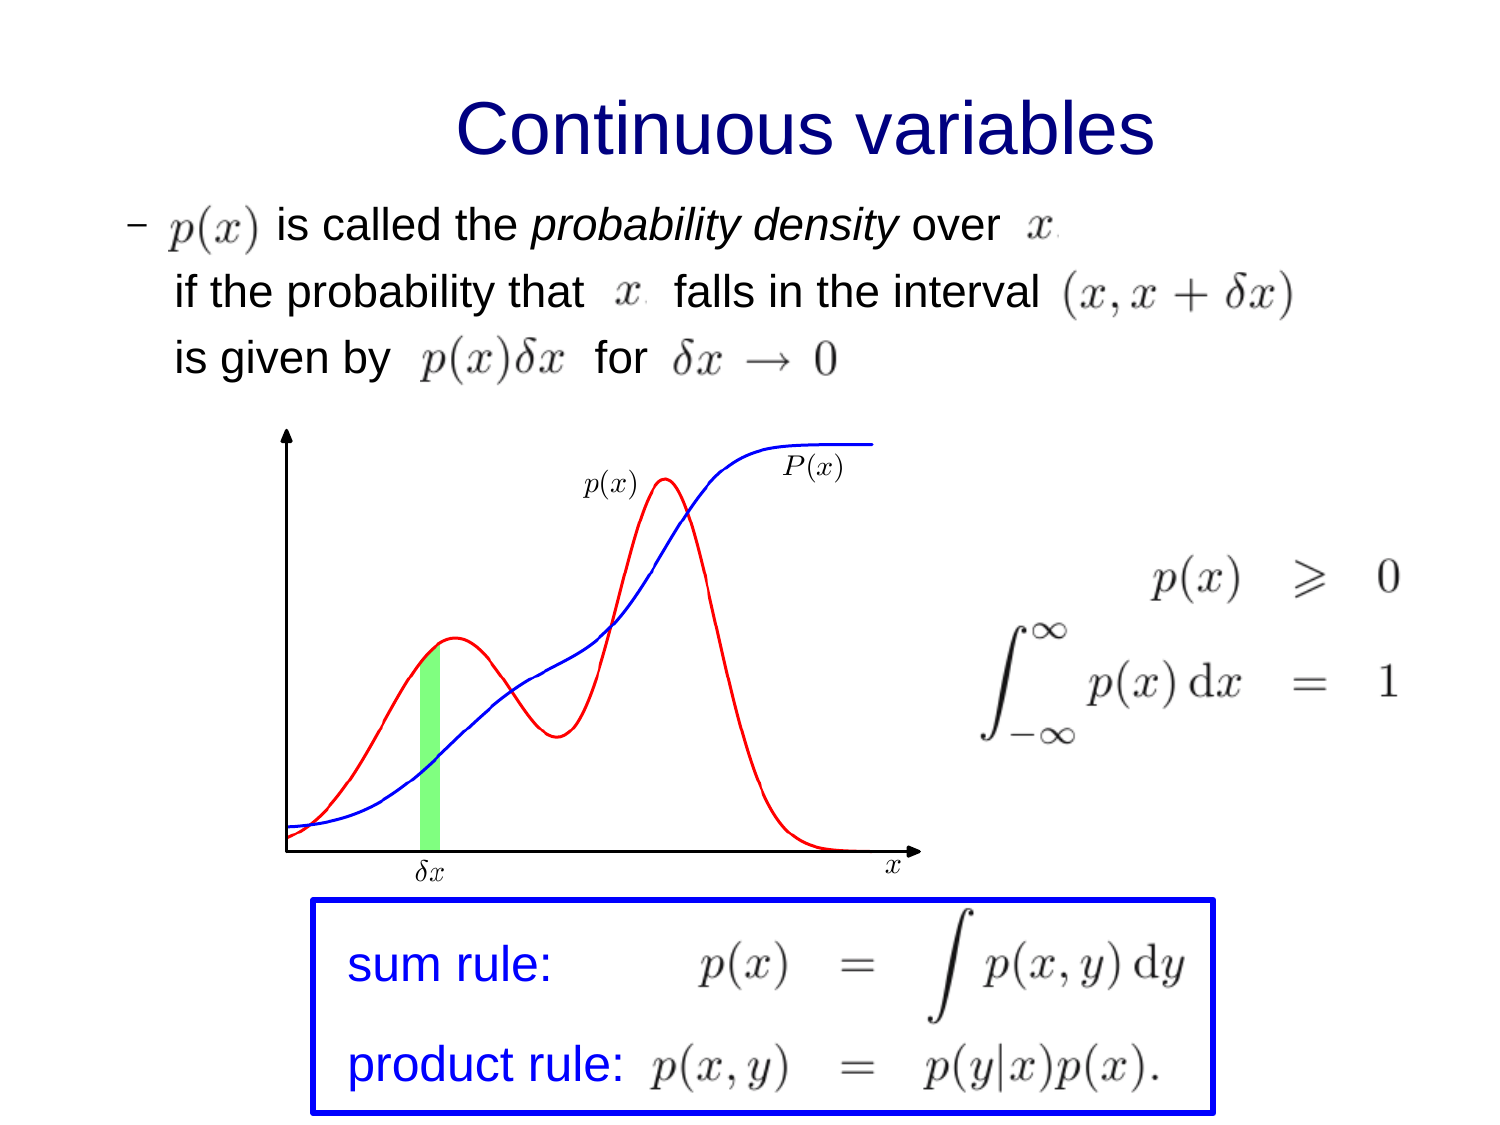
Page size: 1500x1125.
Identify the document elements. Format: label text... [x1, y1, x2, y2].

picture [420, 325, 570, 390]
picture [274, 417, 924, 886]
picture [1018, 202, 1059, 251]
picture [669, 331, 841, 384]
picture [975, 546, 1402, 751]
title Continuous variables [149, 65, 1463, 179]
picture [168, 198, 263, 263]
picture [606, 268, 647, 317]
list is called the probability density over if the probability that falls in the interval is given by for [37, 187, 1500, 1125]
text_box sum rule: [332, 924, 569, 999]
picture [1058, 263, 1294, 327]
text_box product rule: [332, 1024, 641, 1100]
